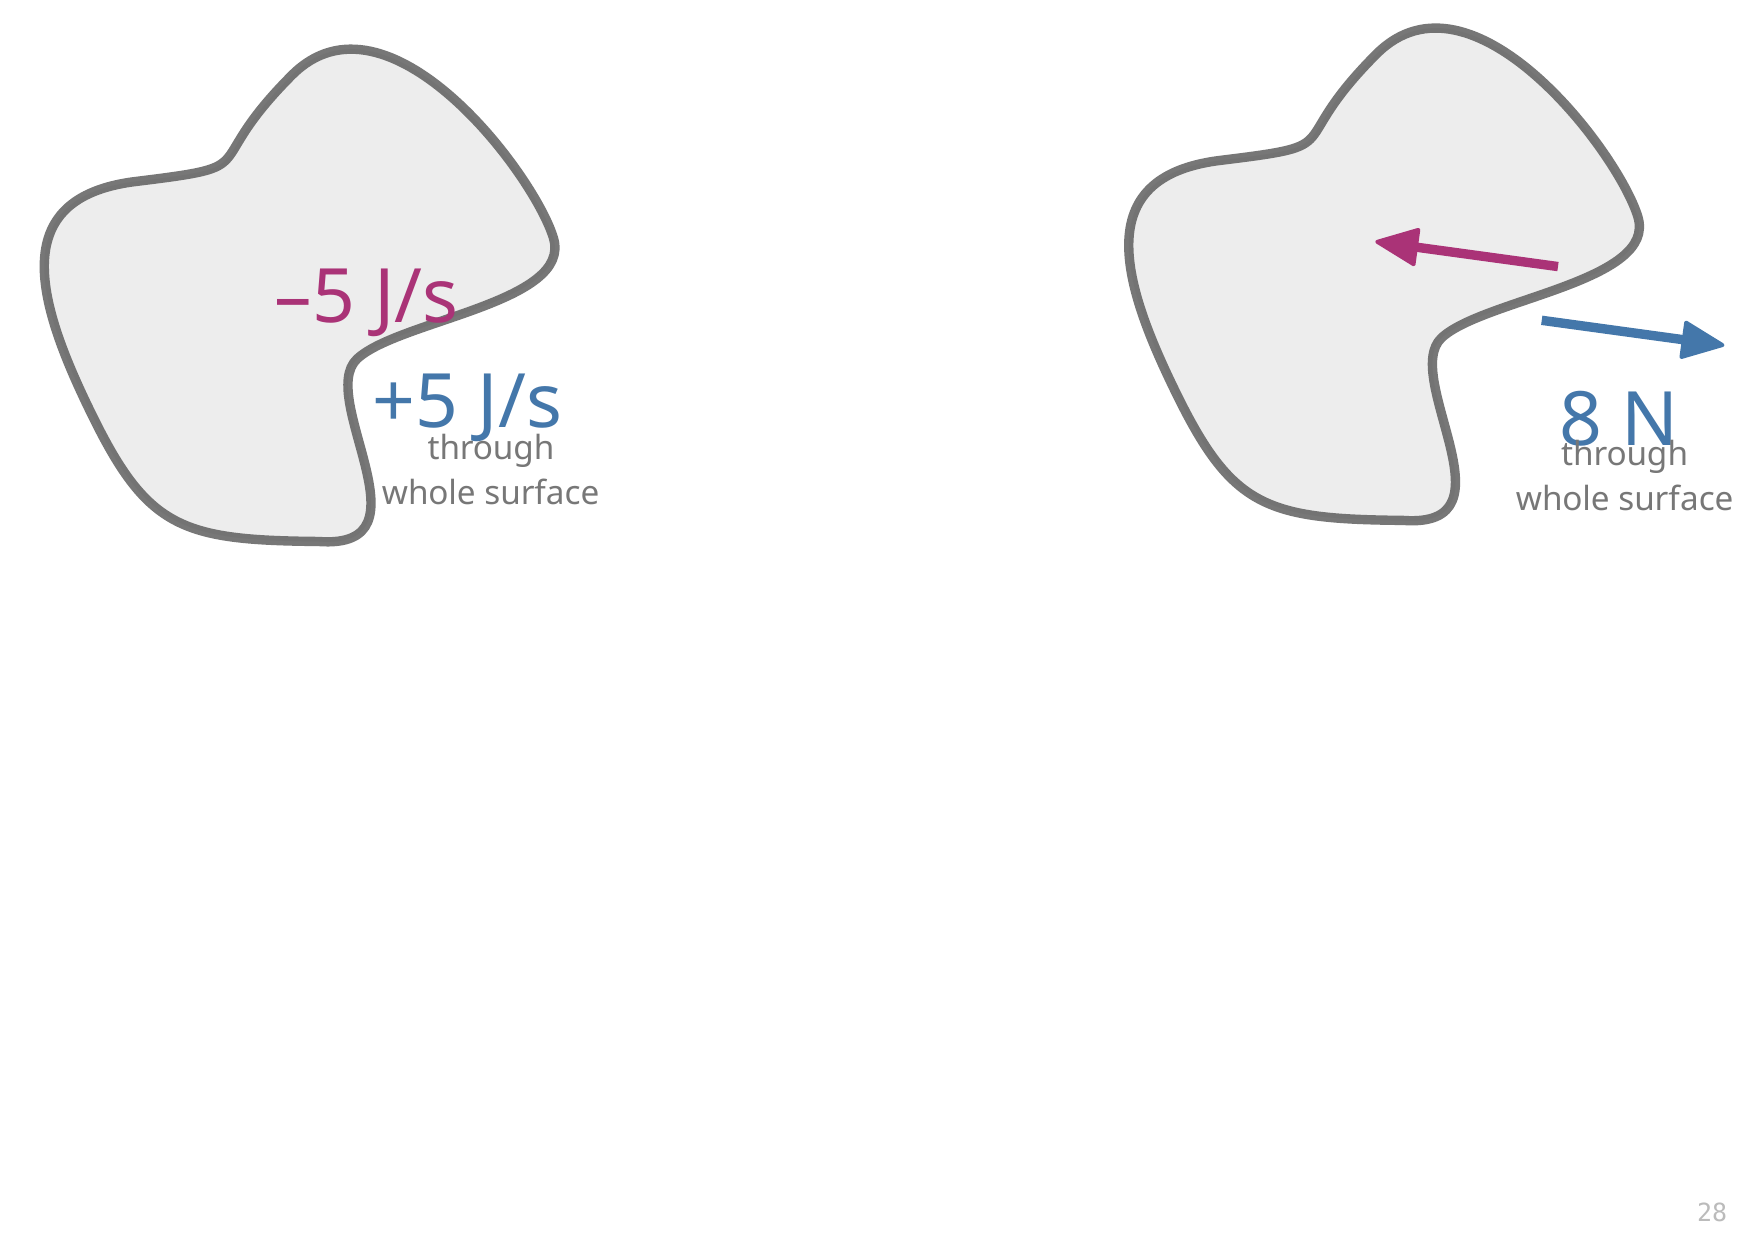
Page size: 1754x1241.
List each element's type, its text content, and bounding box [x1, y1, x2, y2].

text_box 8 N [1544, 358, 1693, 422]
text_box –5 J/s [259, 234, 486, 325]
text_box through whole surface [367, 416, 602, 498]
text_box +5 J/s [357, 340, 592, 431]
text_box through whole surface [1501, 422, 1736, 504]
text_box [44, 49, 555, 542]
text_box [1128, 28, 1640, 521]
